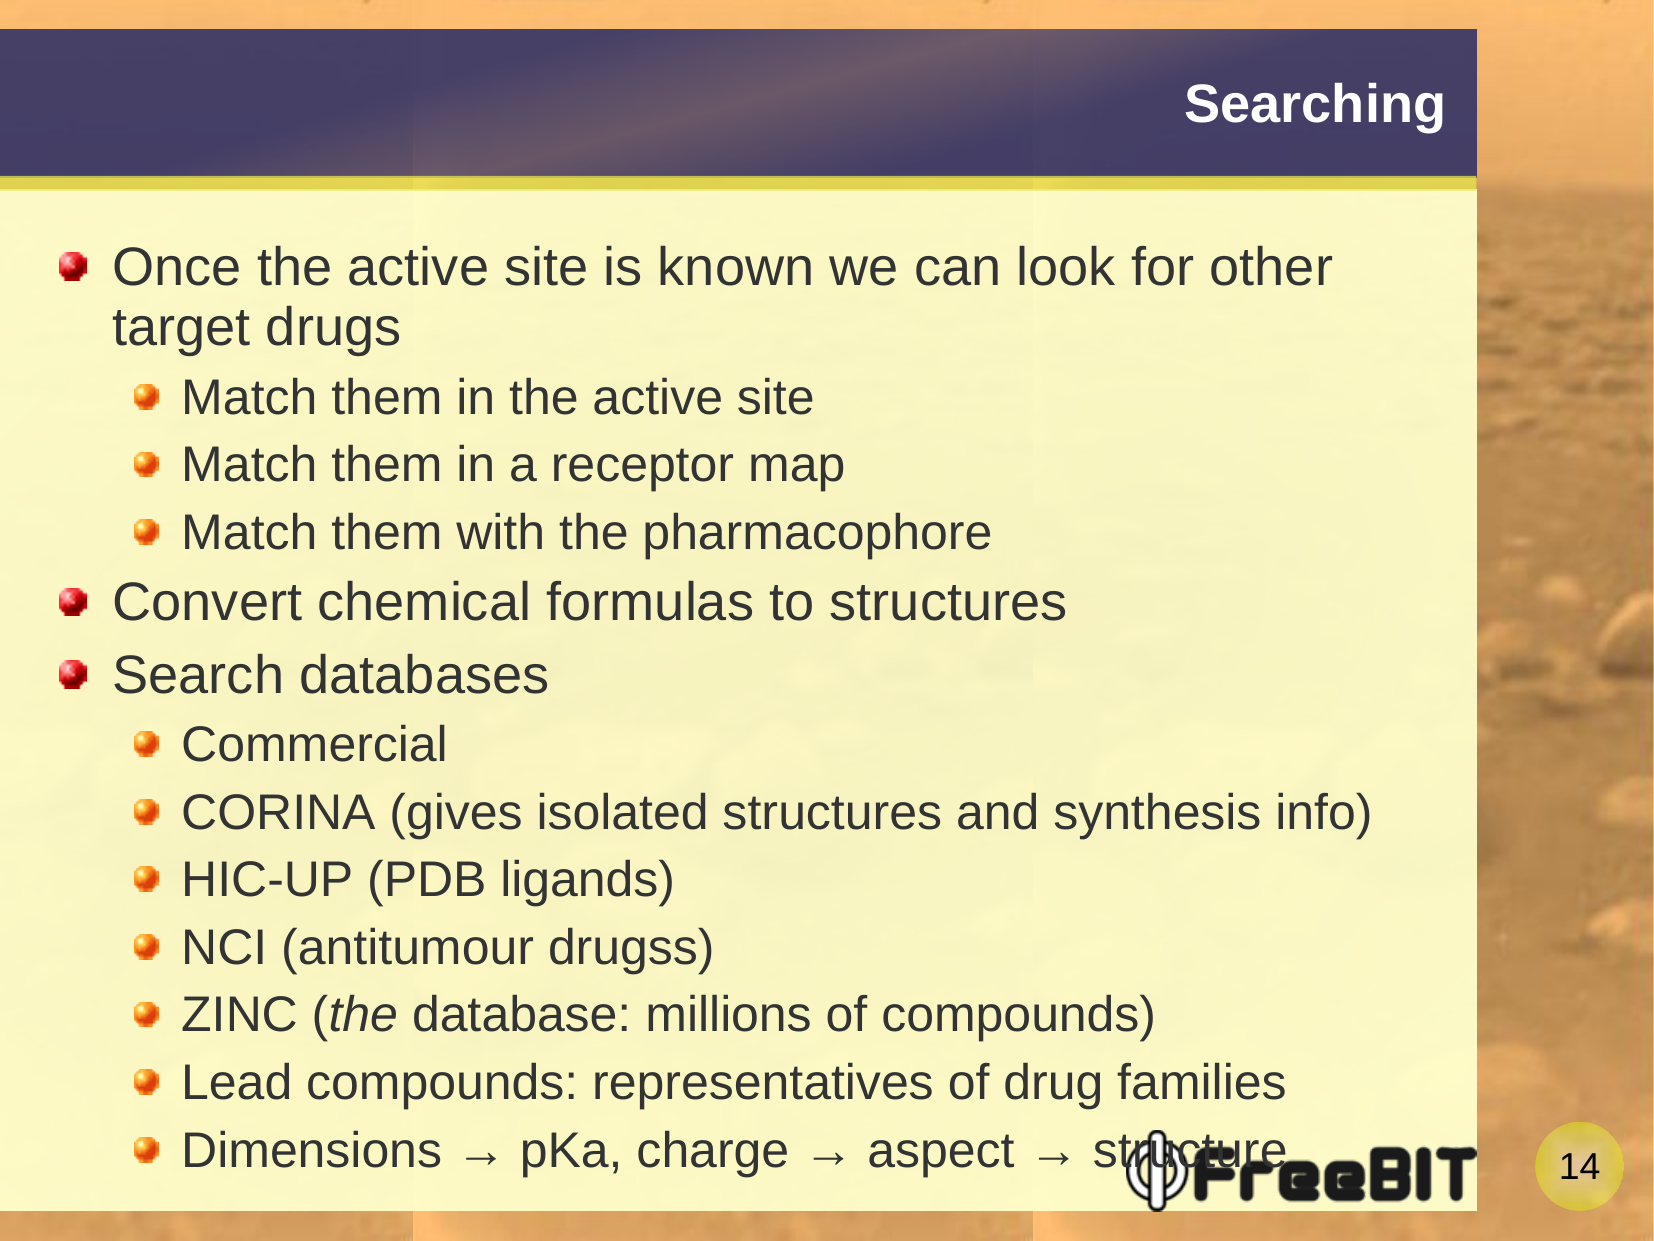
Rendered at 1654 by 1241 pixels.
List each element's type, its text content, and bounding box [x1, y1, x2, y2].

picture [0, 0, 1654, 1241]
list Once the active site is known we can look for other target drugs Match them in the active site Match them in a receptor map Match them with the pharmacophore Convert chemical formulas to structures Search databases Commercial CORINA (gives isolated structures and synthesis info) HIC-UP (PDB ligands) NCI (antitumour drugss) ZINC (the database: millions of compounds) Lead compounds: representatives of drug families Dimensions → pKa, charge → aspect → structure [59, 236, 1418, 1182]
title Searching [29, 59, 1447, 148]
